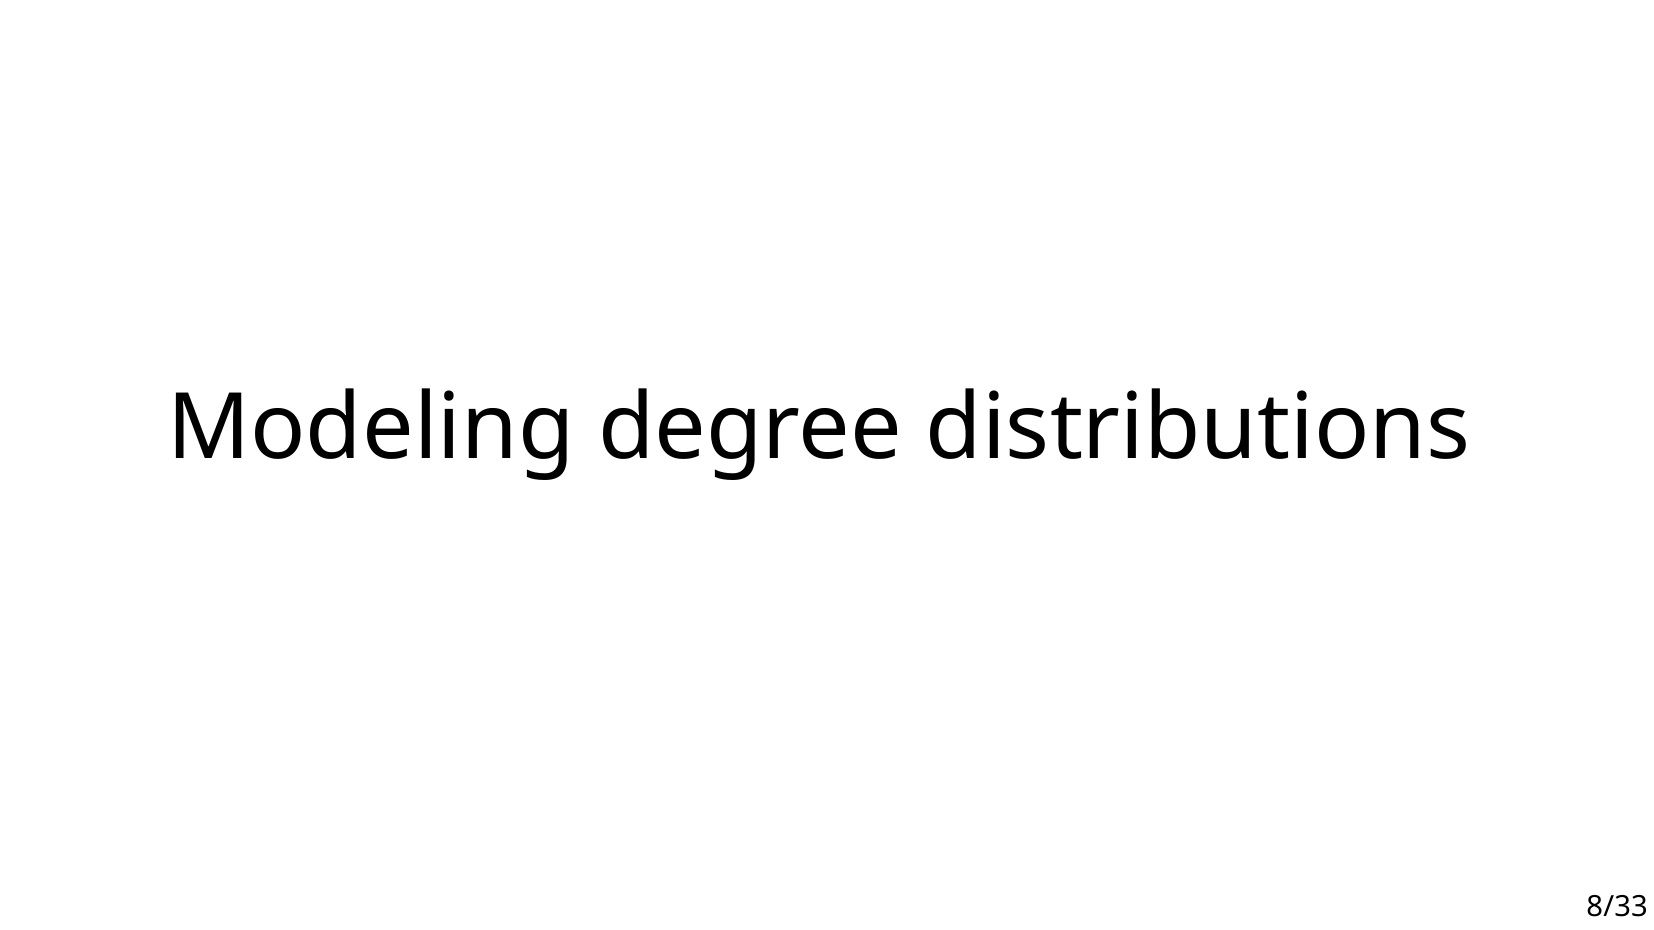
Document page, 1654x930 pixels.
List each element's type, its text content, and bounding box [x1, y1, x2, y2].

title Modeling degree distributions [75, 344, 1564, 501]
